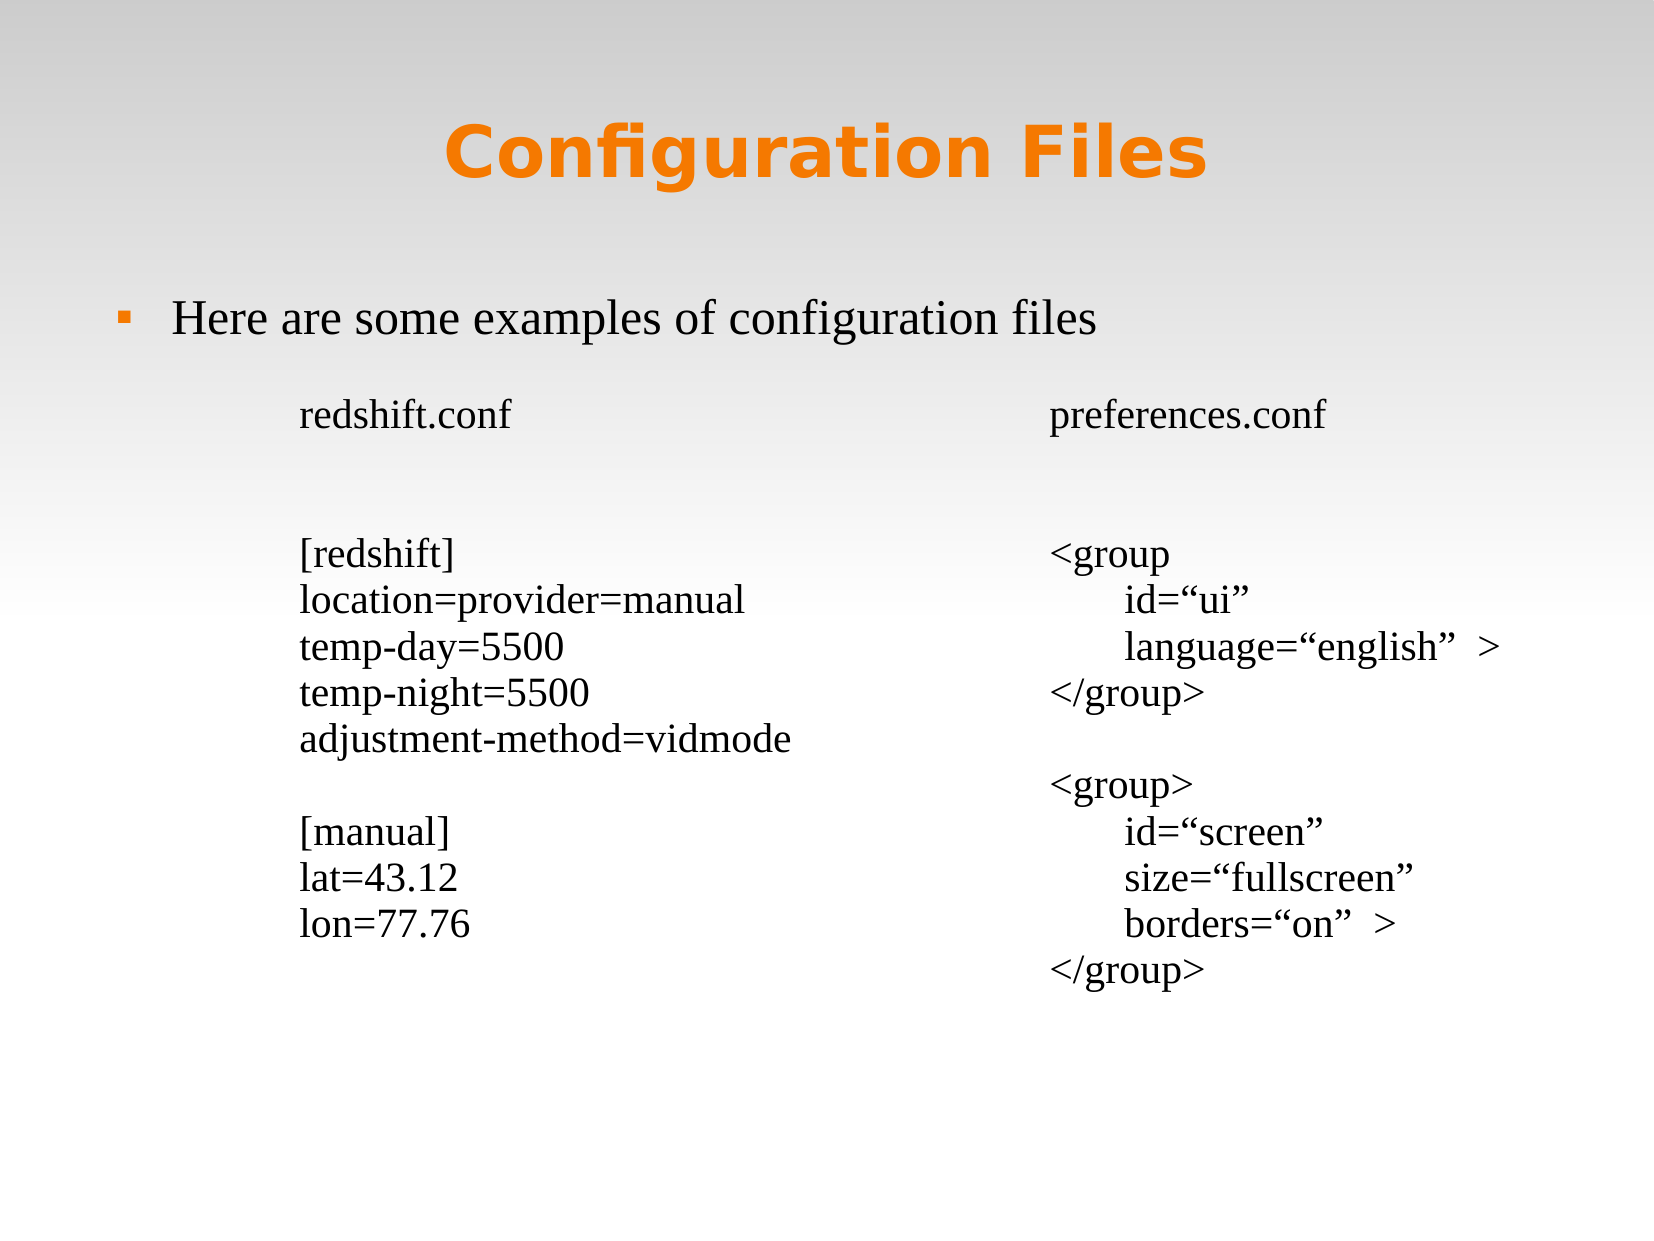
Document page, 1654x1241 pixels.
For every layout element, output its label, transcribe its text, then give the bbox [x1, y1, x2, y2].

list Here are some examples of configuration files redshift.conf preferences.conf [redshift] <group location=provider=manual id=“ui” temp-day=5500 language=“english” > temp-night=5500 </group> adjustment-method=vidmode <group> [manual] id=“screen” lat=43.12 size=“fullscreen” lon=77.76 borders=“on” > </group> [82, 290, 1571, 1109]
title Configuration Files [82, 49, 1571, 257]
